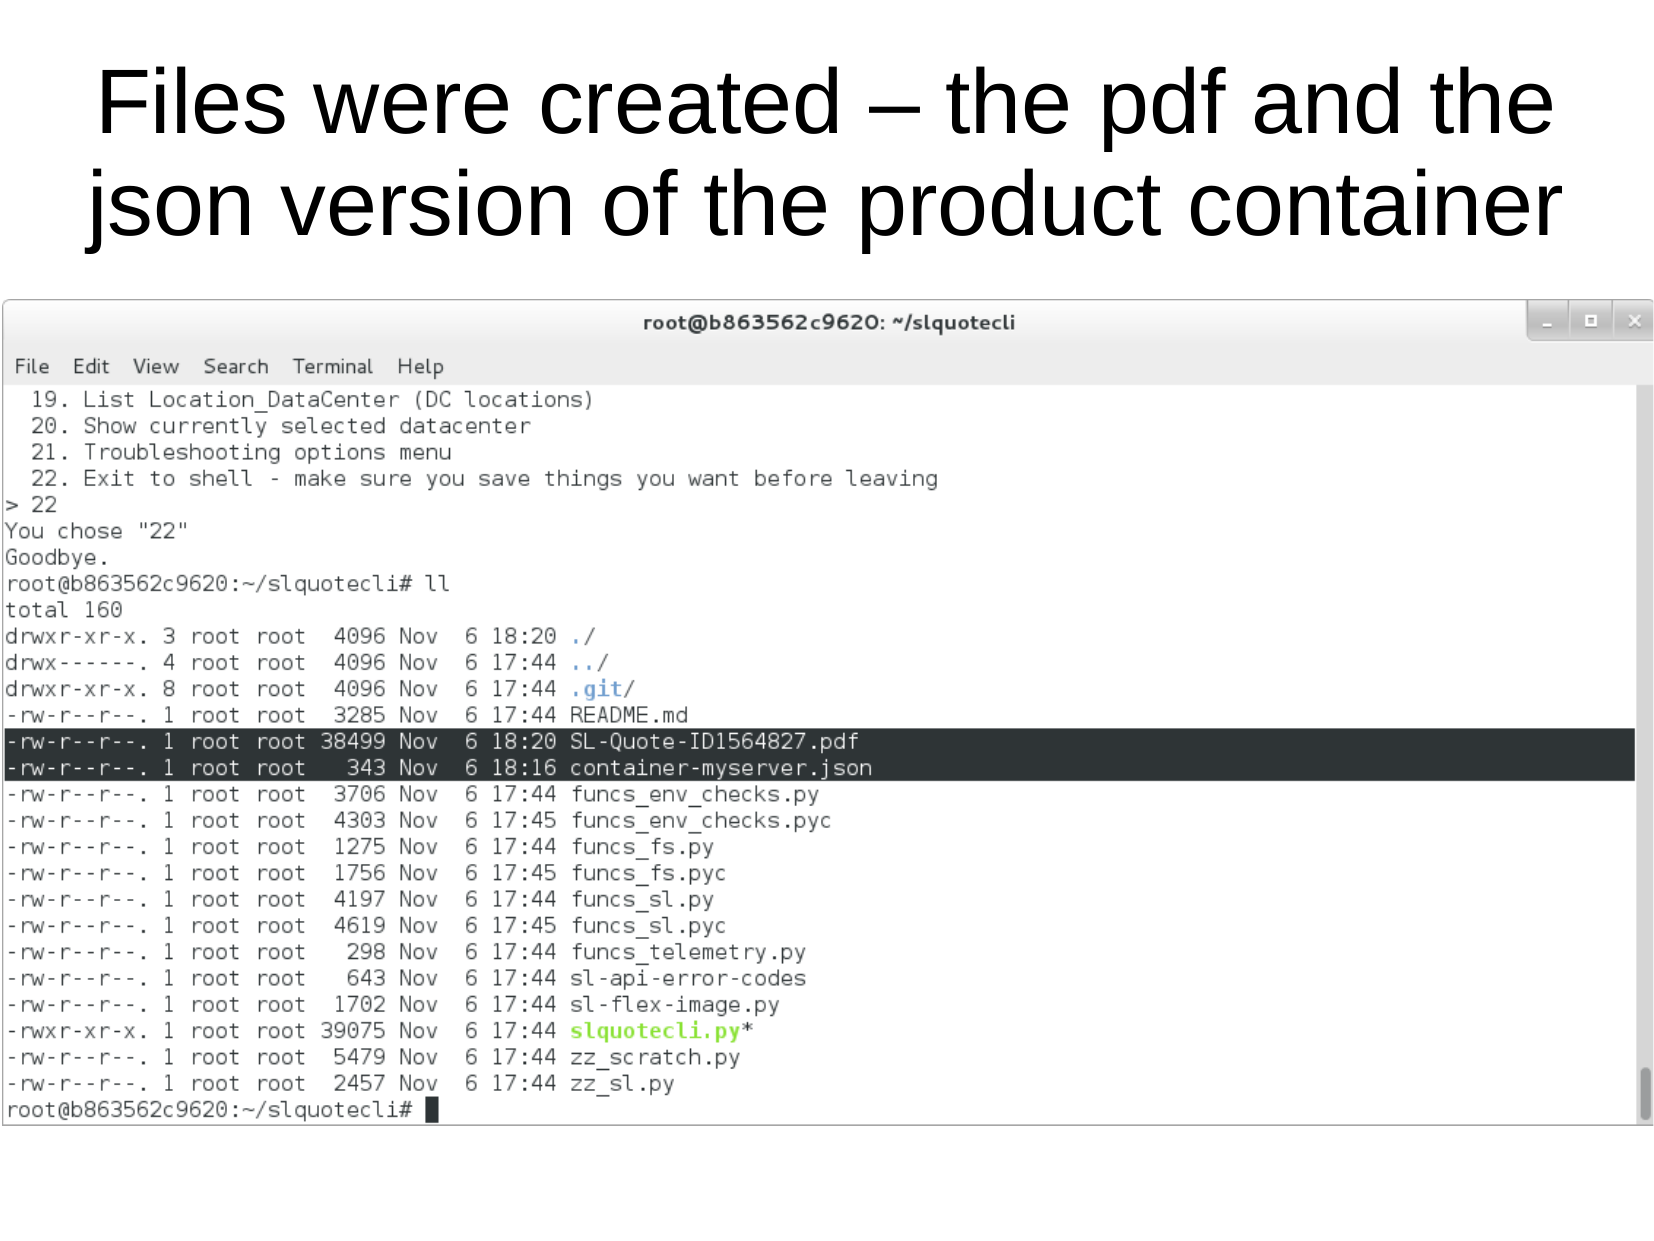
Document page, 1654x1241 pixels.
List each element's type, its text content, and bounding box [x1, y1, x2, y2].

picture [2, 299, 1654, 1126]
title Files were created – the pdf and the json version of the product container [82, 49, 1571, 257]
